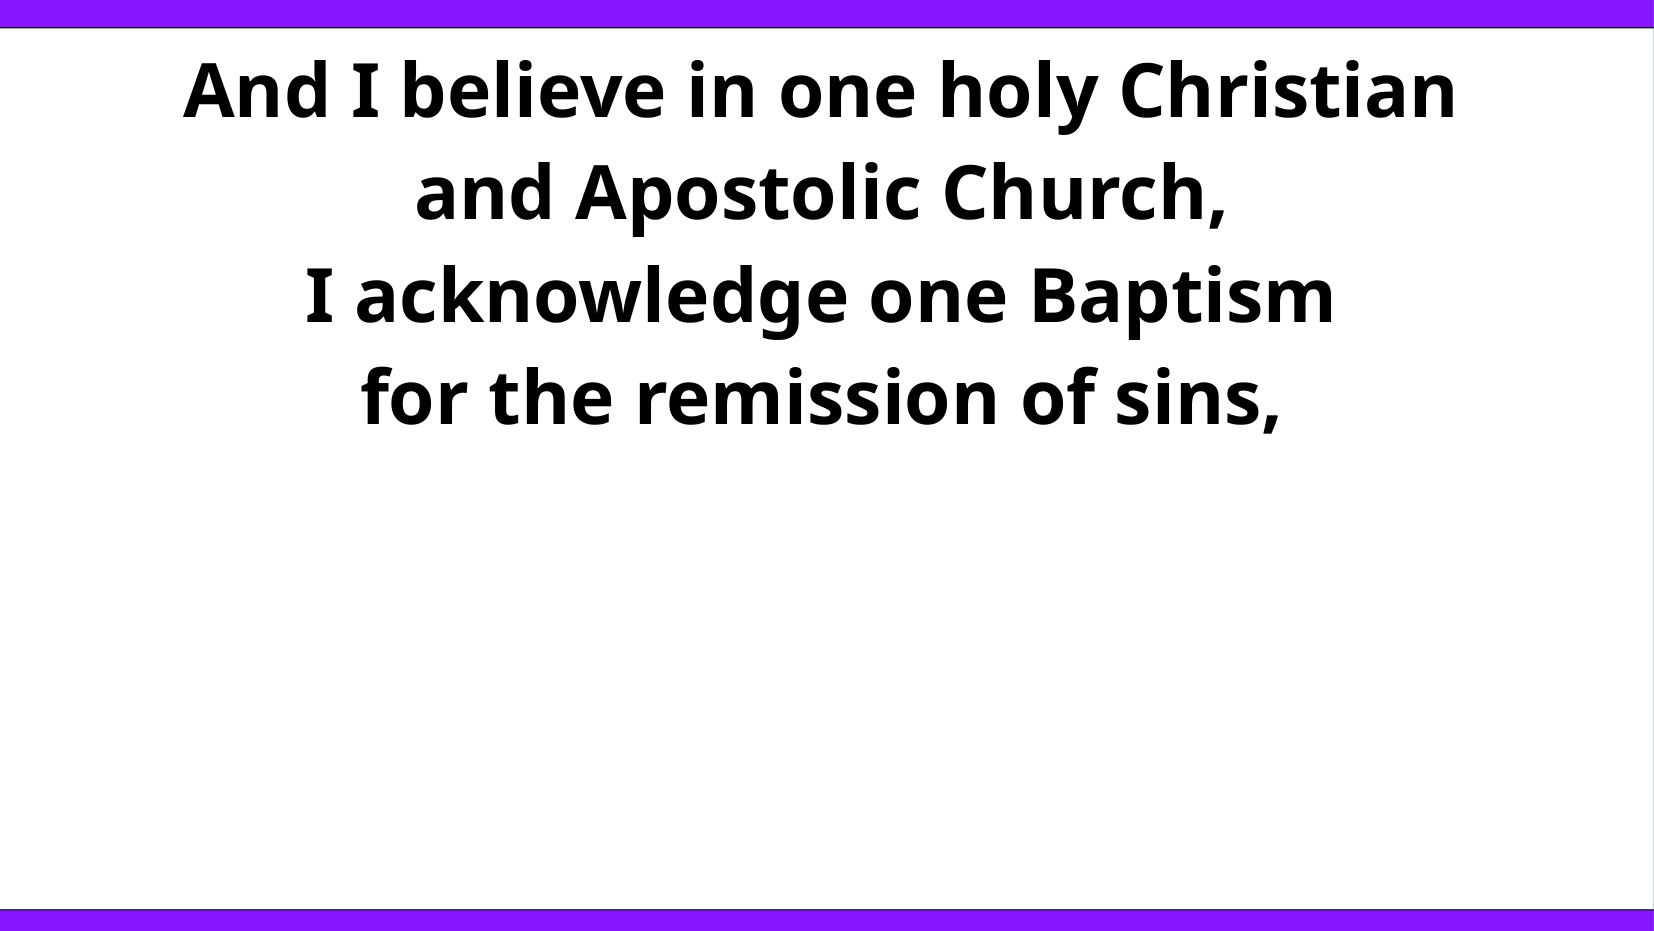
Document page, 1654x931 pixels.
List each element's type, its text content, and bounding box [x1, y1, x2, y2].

text_box And I believe in one holy Christian and Apostolic Church, I acknowledge one Baptism for the remission of sins, [49, 30, 1595, 445]
picture [0, 0, 1654, 931]
